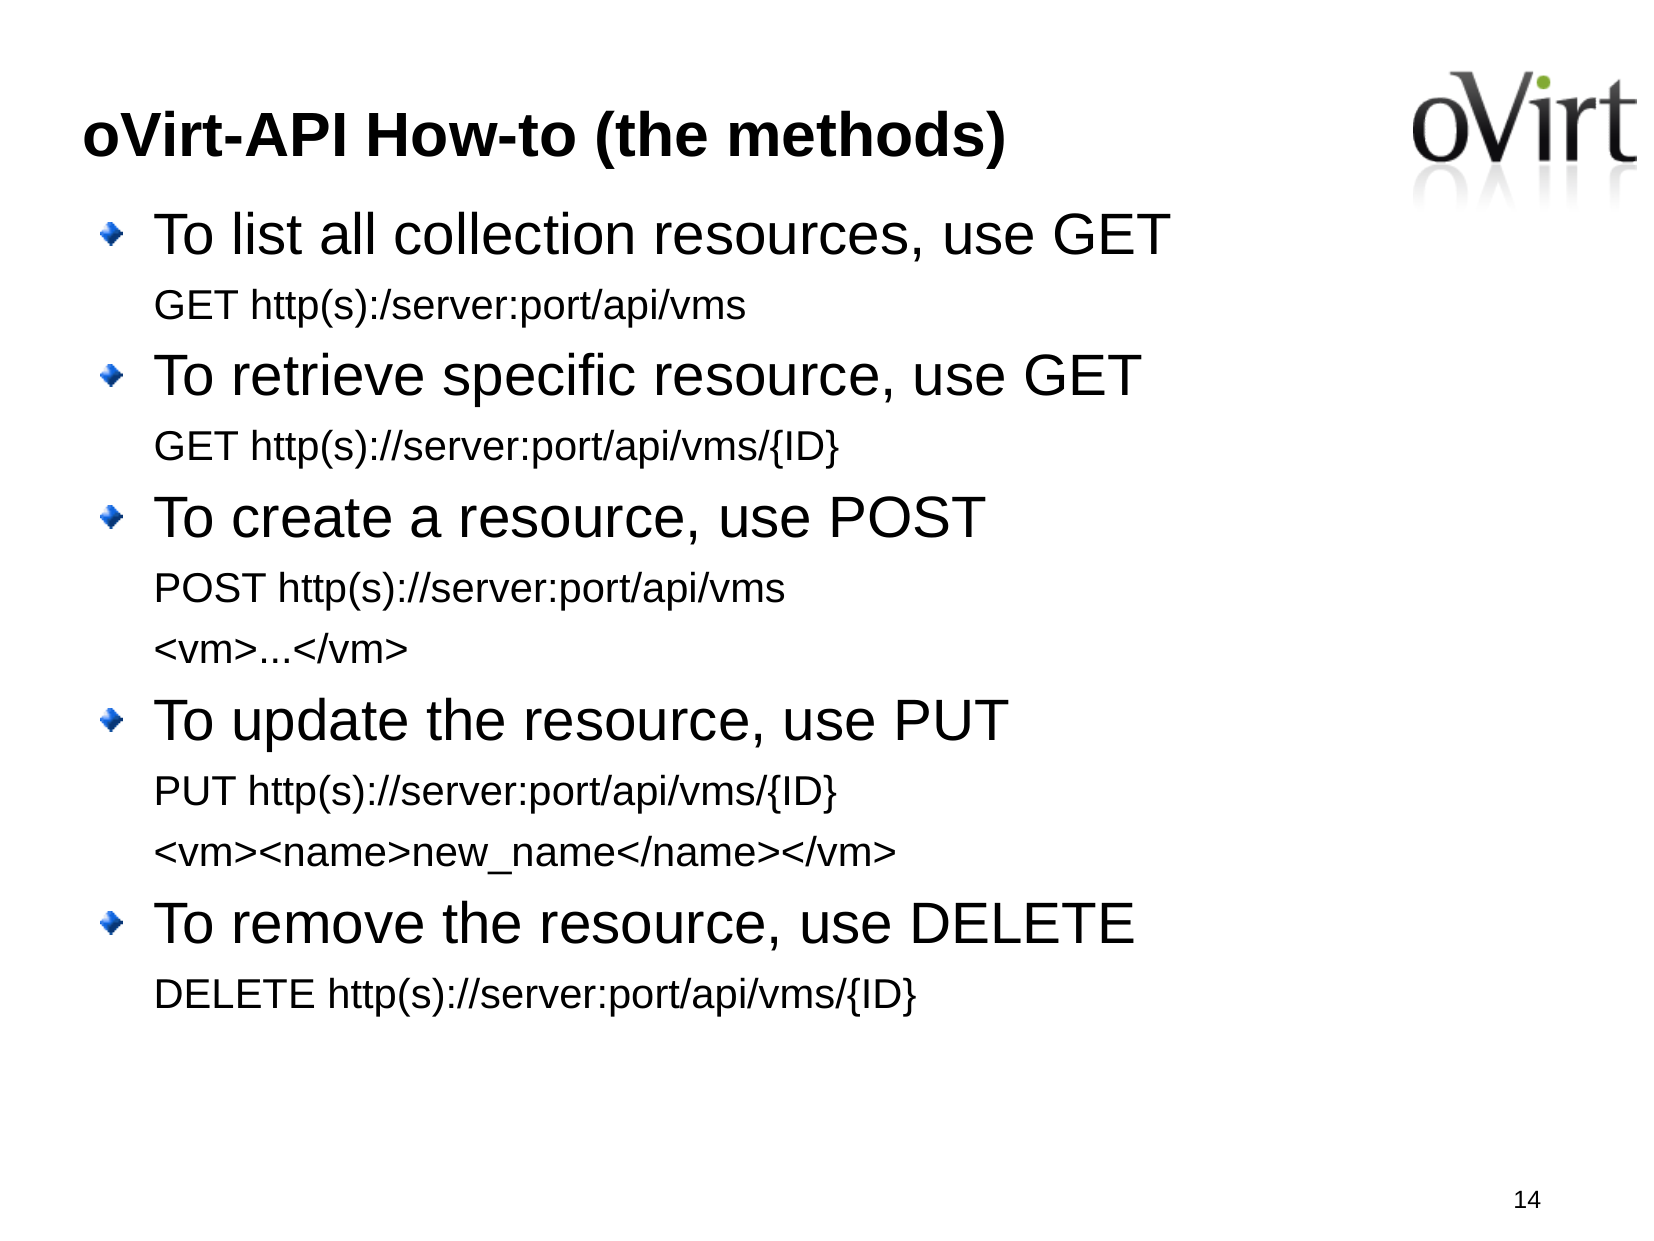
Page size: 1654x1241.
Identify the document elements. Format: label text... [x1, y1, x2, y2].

title oVirt-API How-to (the methods) [82, 0, 1571, 201]
picture [1571, 63, 1637, 212]
list To list all collection resources, use GET GET http(s):/server:port/api/vms To retrieve specific resource, use GET GET http(s)://server:port/api/vms/{ID} To create a resource, use POST POST http(s)://server:port/api/vms <vm>...</vm> To update the resource, use PUT PUT http(s)://server:port/api/vms/{ID} <vm><name>new_name</name></vm> To remove the resource, use DELETE DELETE http(s)://server:port/api/vms/{ID} [82, 201, 1571, 1032]
